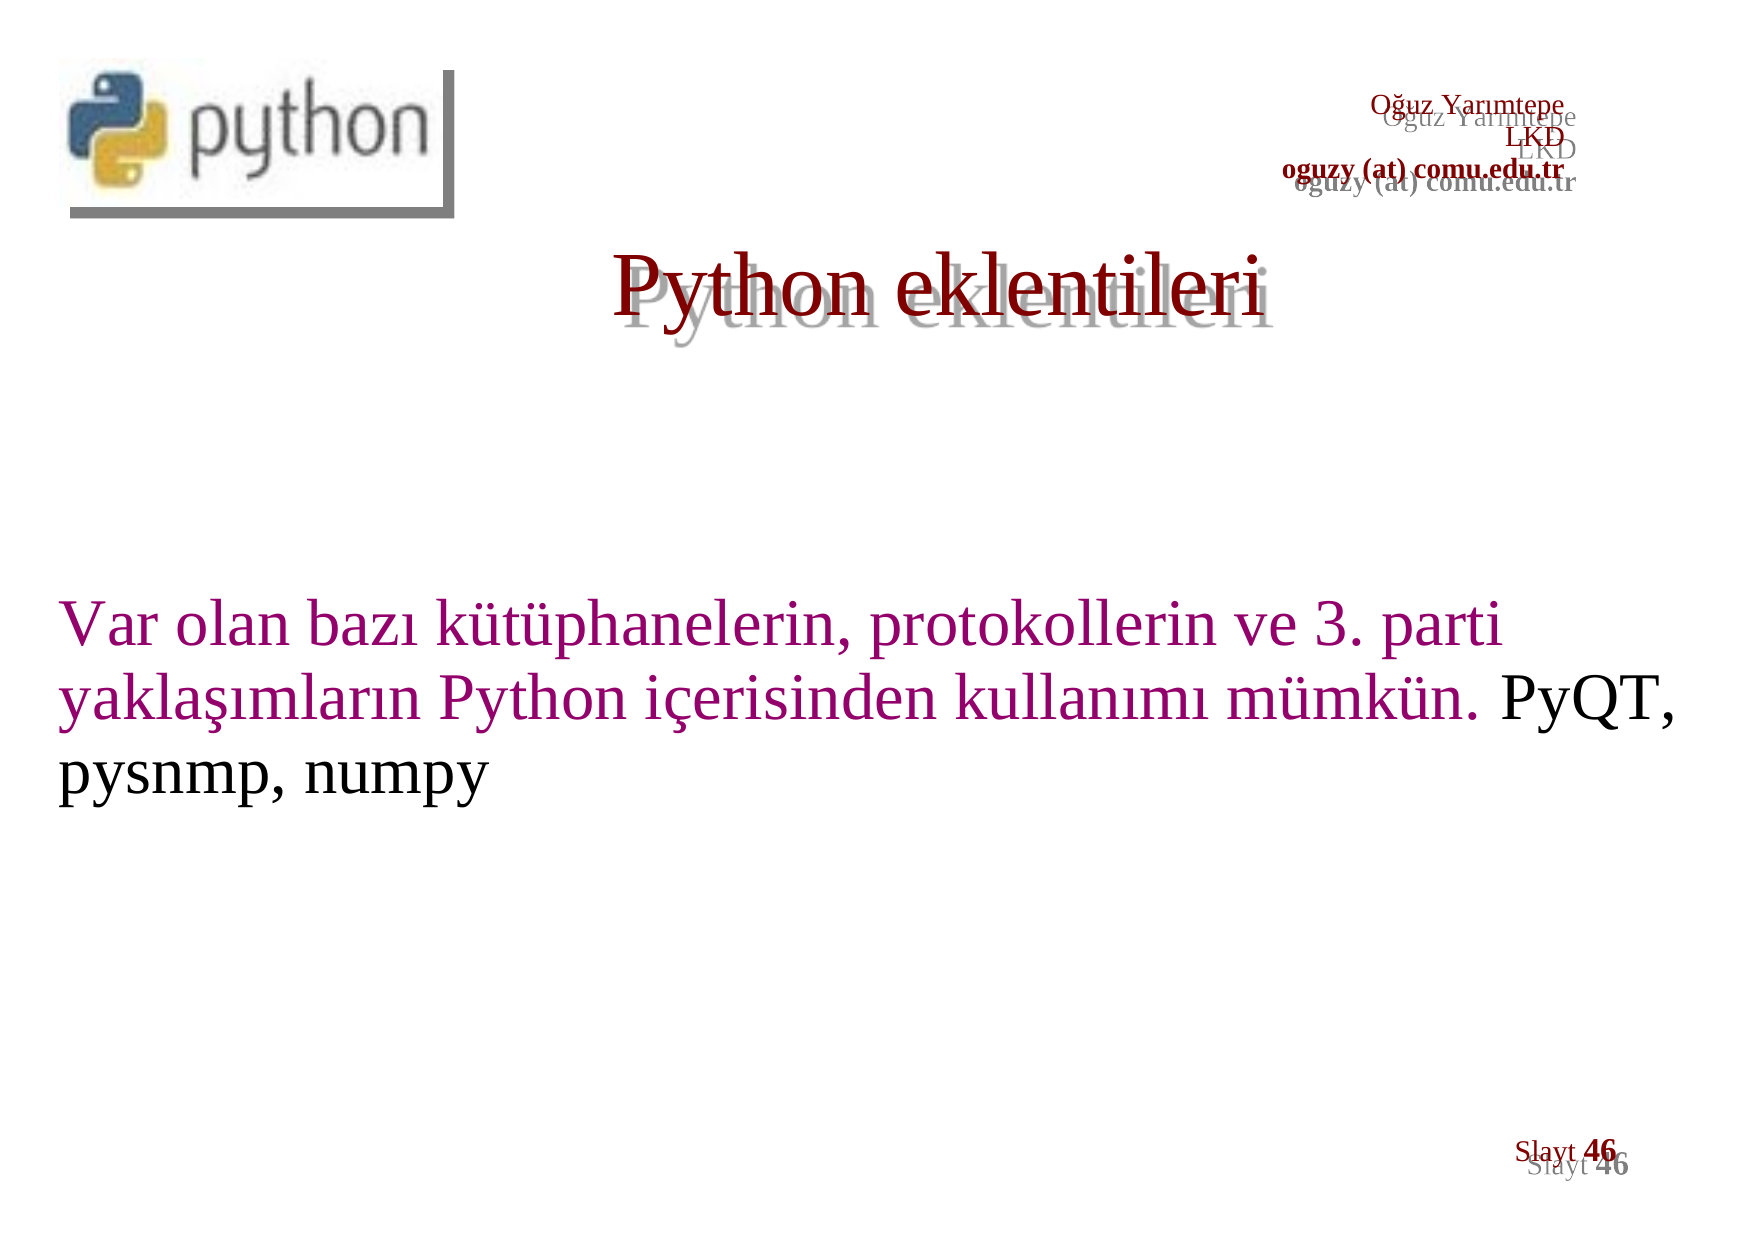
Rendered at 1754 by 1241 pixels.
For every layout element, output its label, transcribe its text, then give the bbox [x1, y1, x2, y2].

picture [59, 58, 443, 207]
title Python eklentileri [194, 214, 1684, 355]
subtitle Var olan bazı kütüphanelerin, protokollerin ve 3. parti yaklaşımların Python içerisinden kullanımı mümkün. PyQT, pysnmp, numpy [59, 360, 1695, 1034]
